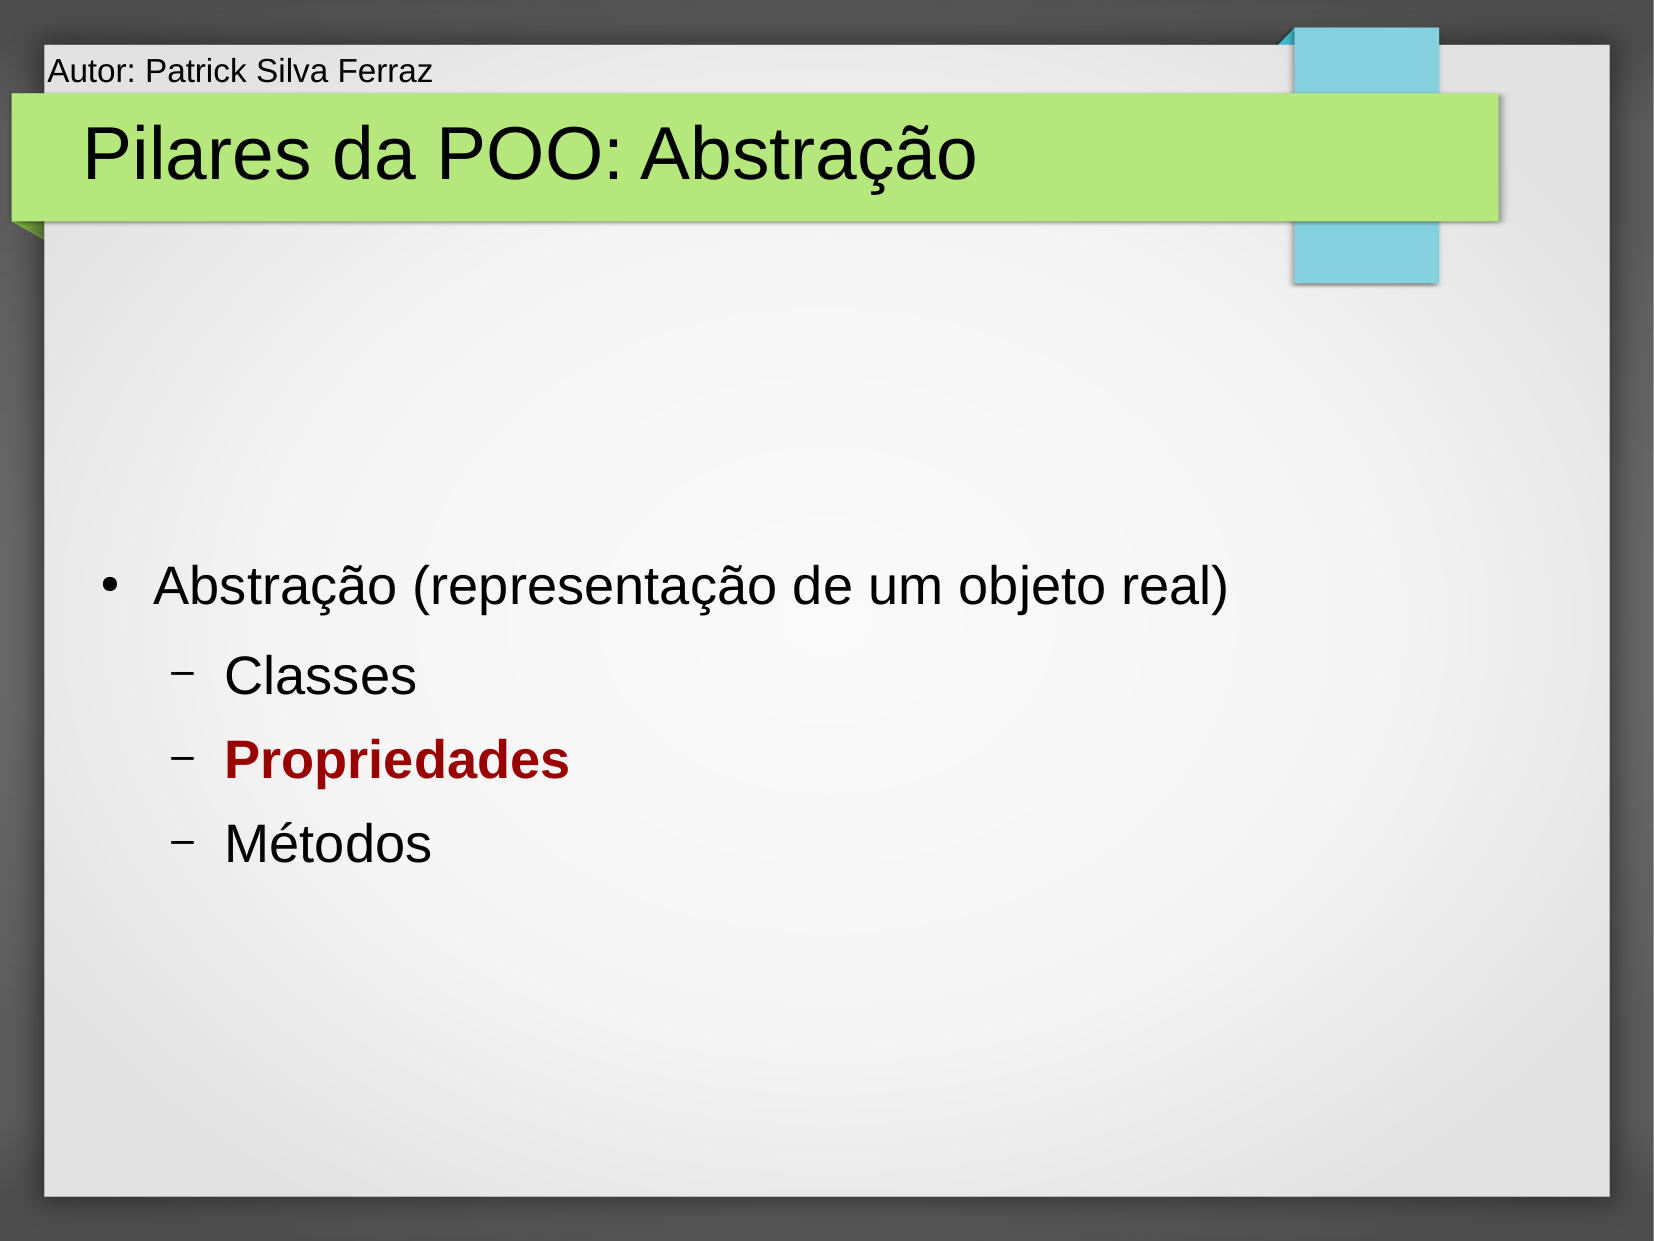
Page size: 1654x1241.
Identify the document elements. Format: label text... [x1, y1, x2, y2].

title Pilares da POO: Abstração [82, 94, 1264, 213]
picture [0, 0, 1654, 1241]
text_box Autor: Patrick Silva Ferraz [47, 47, 876, 95]
list Abstração (representação de um objeto real) Classes Propriedades Métodos [82, 295, 1571, 1134]
